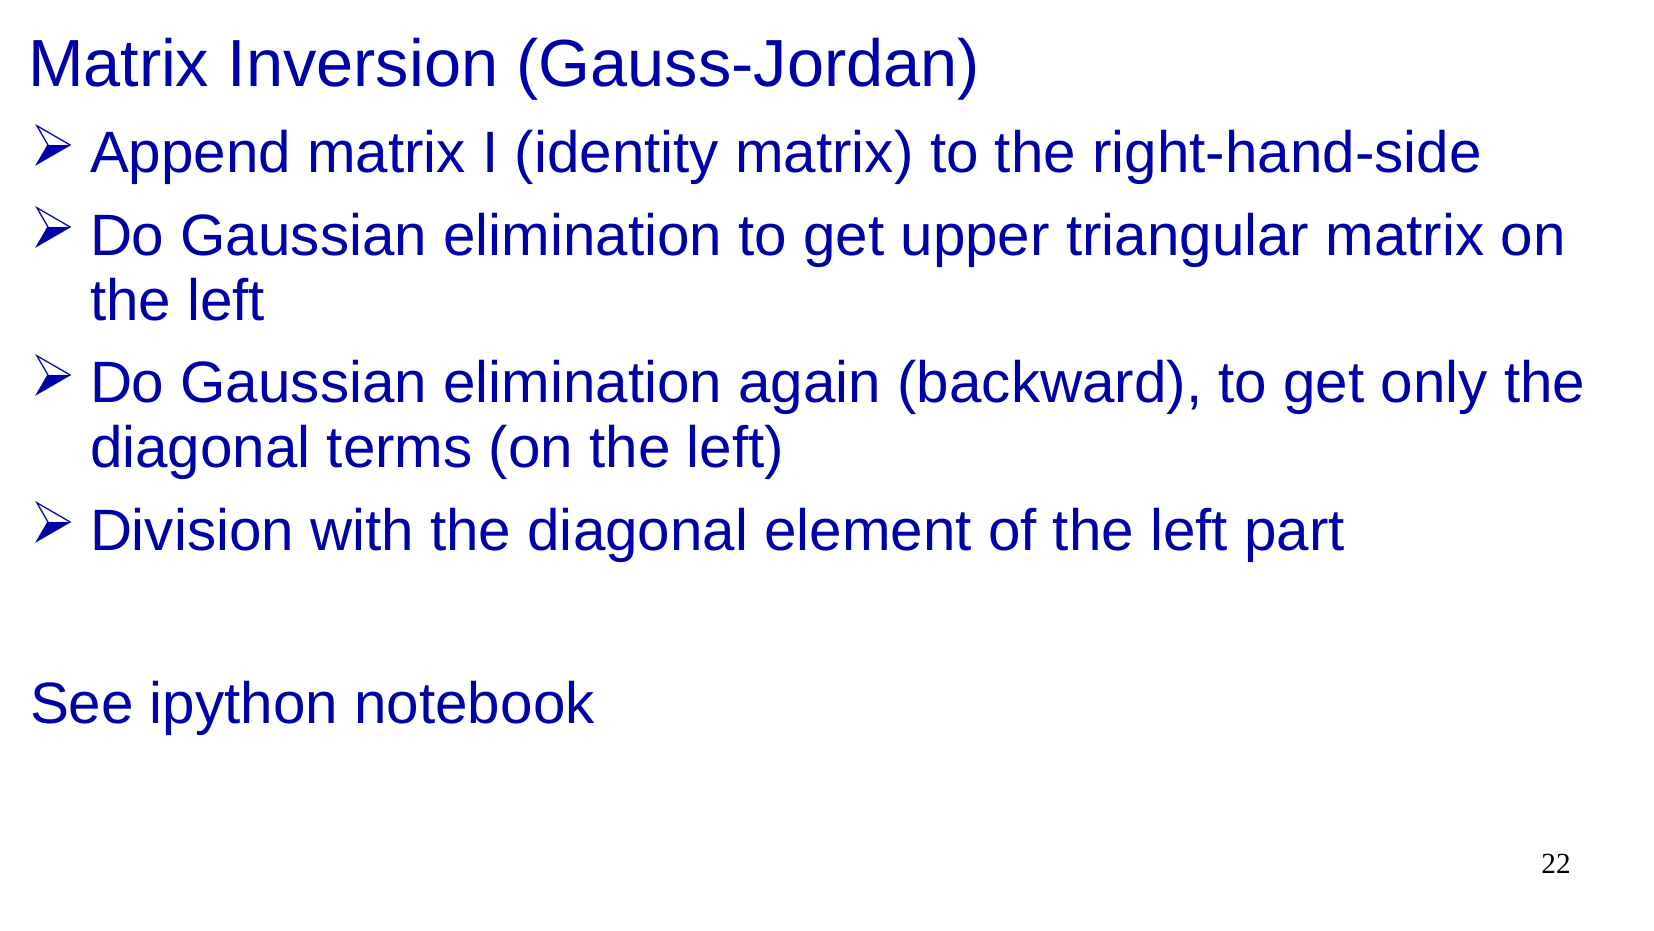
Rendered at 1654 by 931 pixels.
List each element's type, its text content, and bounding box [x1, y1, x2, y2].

title Matrix Inversion (Gauss-Jordan) [28, 21, 1626, 106]
list Append matrix I (identity matrix) to the right-hand-side Do Gaussian elimination to get upper triangular matrix on the left Do Gaussian elimination again (backward), to get only the diagonal terms (on the left) Division with the diagonal element of the left part See ipython notebook [30, 120, 1645, 916]
